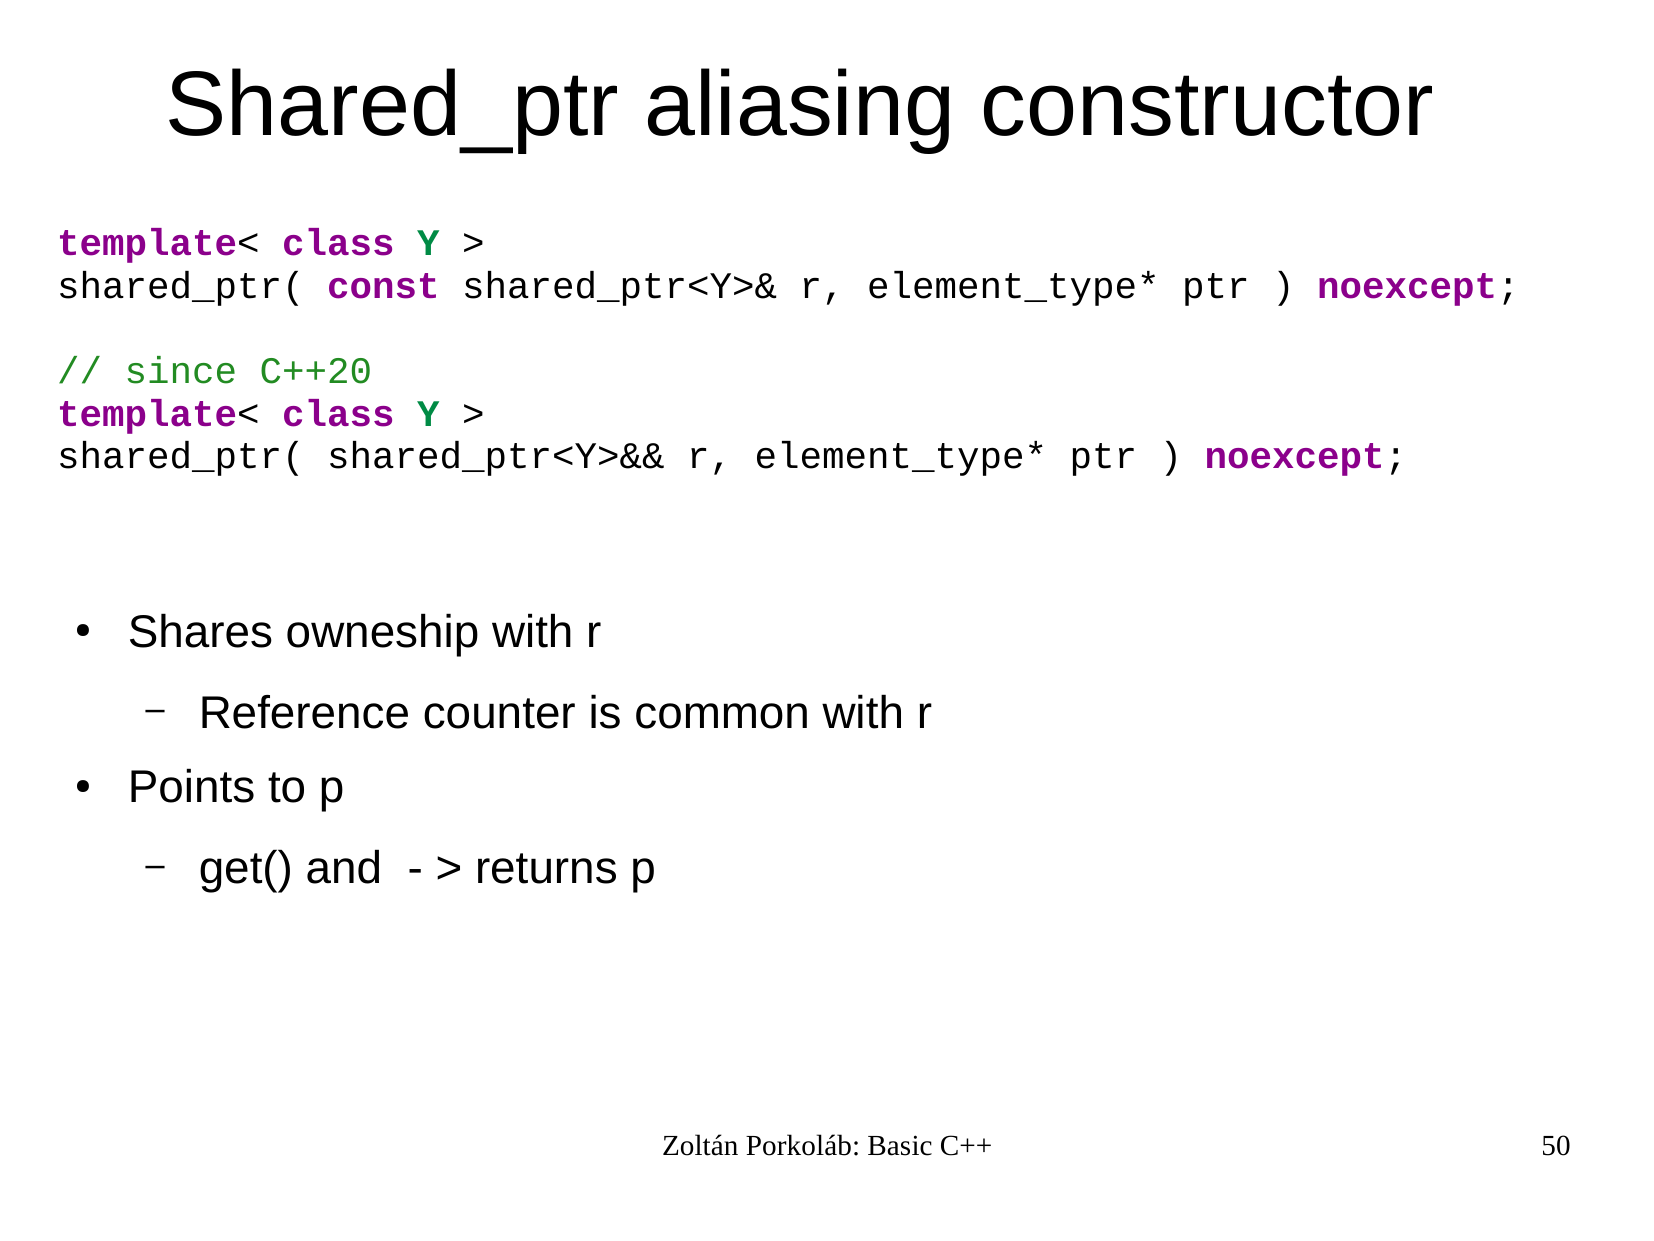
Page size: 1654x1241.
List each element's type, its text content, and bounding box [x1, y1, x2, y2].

text_box template< class Y > shared_ptr( const shared_ptr<Y>& r, element_type* ptr ) noexcept; // since C++20 template< class Y > shared_ptr( shared_ptr<Y>&& r, element_type* ptr ) noexcept; [56, 224, 1621, 586]
list Shares owneship with r Reference counter is common with r Points to p get() and - > returns p [56, 525, 1591, 1096]
title Shared_ptr aliasing constructor [56, 0, 1546, 208]
